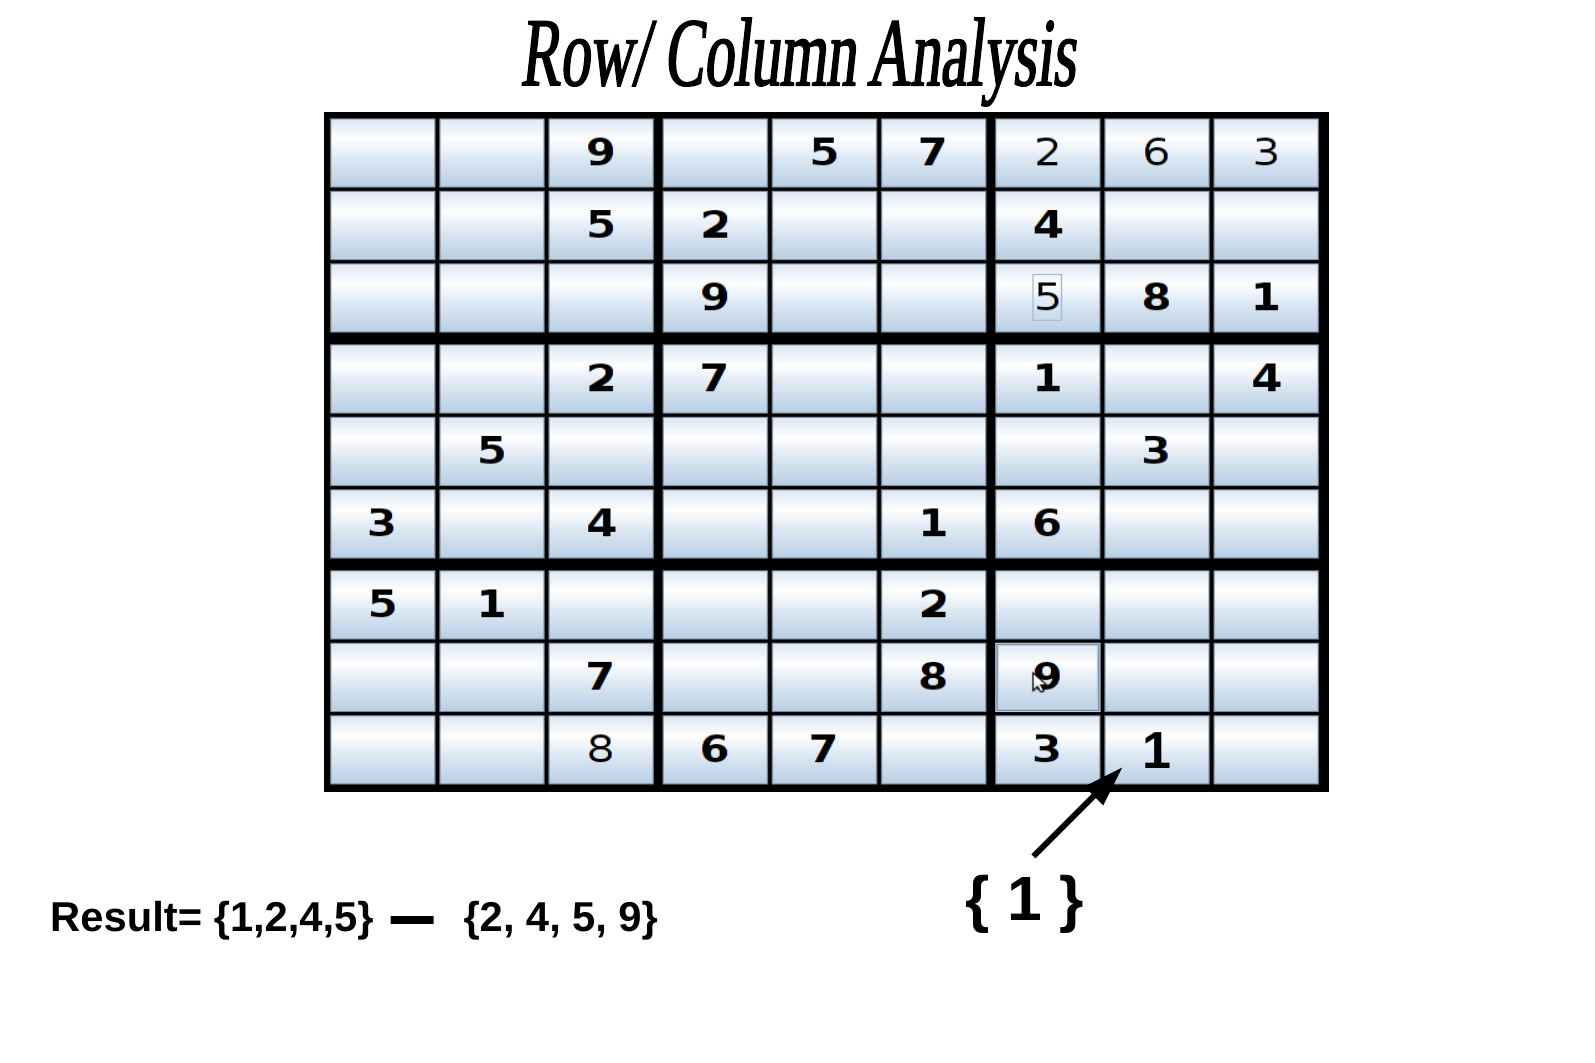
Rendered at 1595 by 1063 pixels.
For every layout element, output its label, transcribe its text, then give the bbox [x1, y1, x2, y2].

text_box Row/ Column Analysis [707, 39, 735, 87]
text_box Row/ Column Analysis [734, 17, 752, 86]
text_box Row/ Column Analysis [1015, 39, 1037, 87]
text_box Row/ Column Analysis [1036, 40, 1052, 86]
text_box Row/ Column Analysis [594, 40, 638, 87]
text_box Row/ Column Analysis [564, 39, 591, 87]
picture [324, 112, 1329, 792]
text_box Row/ Column Analysis [1054, 39, 1077, 87]
text_box – [348, 837, 479, 969]
text_box Row/ Column Analysis [967, 17, 985, 86]
text_box Row/ Column Analysis [669, 20, 707, 87]
text_box Row/ Column Analysis [632, 21, 657, 87]
text_box Row/ Column Analysis [867, 21, 940, 86]
text_box { 1 } [950, 856, 1329, 945]
text_box Row/ Column Analysis [522, 21, 561, 86]
text_box Row/ Column Analysis [981, 40, 1018, 107]
text_box Result= {1,2,4,5} [35, 886, 414, 976]
text_box Row/ Column Analysis [755, 40, 781, 87]
text_box Row/ Column Analysis [943, 39, 966, 87]
text_box Row/ Column Analysis [827, 39, 856, 86]
text_box Row/ Column Analysis [780, 39, 826, 86]
text_box {2, 4, 5, 9} [448, 885, 680, 975]
text_box 1 [1127, 714, 1182, 804]
